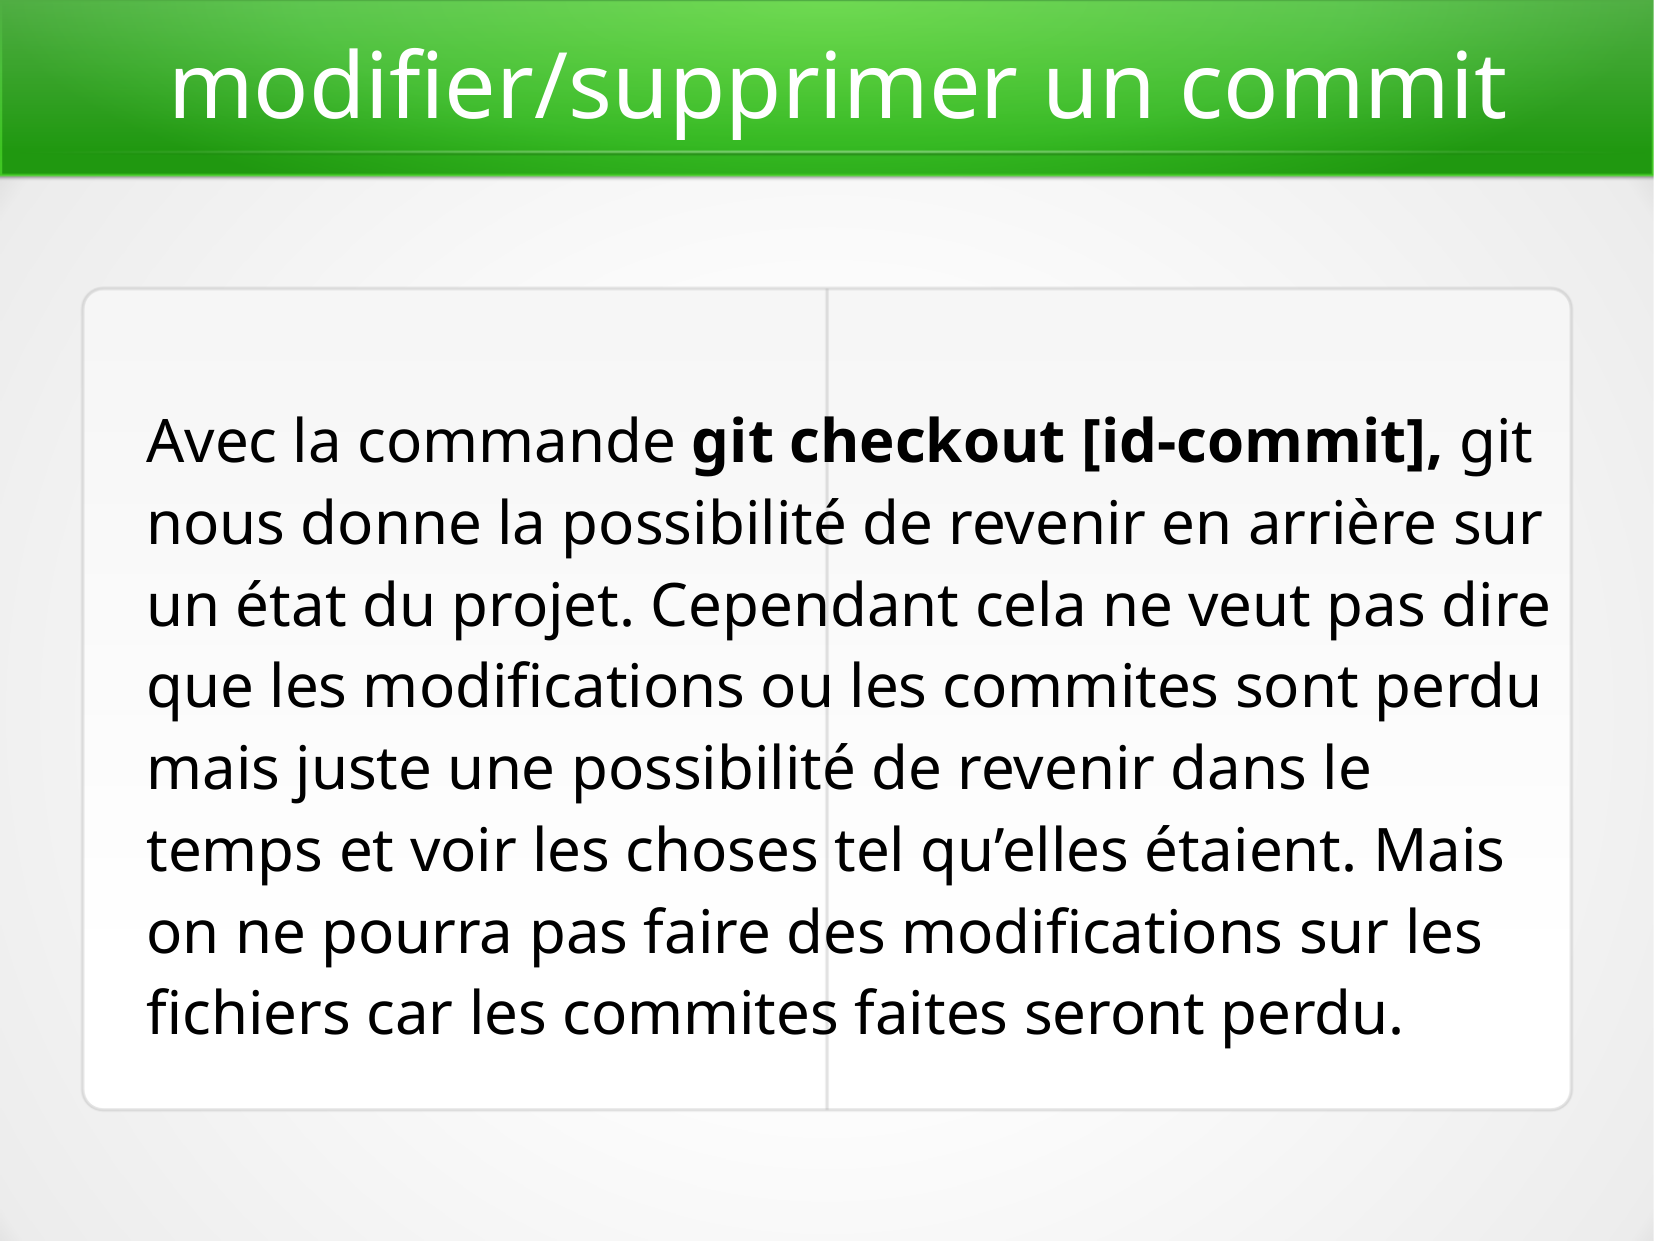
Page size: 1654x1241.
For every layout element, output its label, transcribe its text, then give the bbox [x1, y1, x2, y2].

list Avec la commande git checkout [id-commit], git nous donne la possibilité de revenir en arrière sur un état du projet. Cependant cela ne veut pas dire que les modifications ou les commites sont perdu mais juste une possibilité de revenir dans le temps et voir les choses tel qu’elles étaient. Mais on ne pourra pas faire des modifications sur les fichiers car les commites faites seront perdu. [82, 290, 1560, 1111]
picture [0, 0, 1654, 1241]
title modifier/supprimer un commit [82, 11, 1571, 154]
